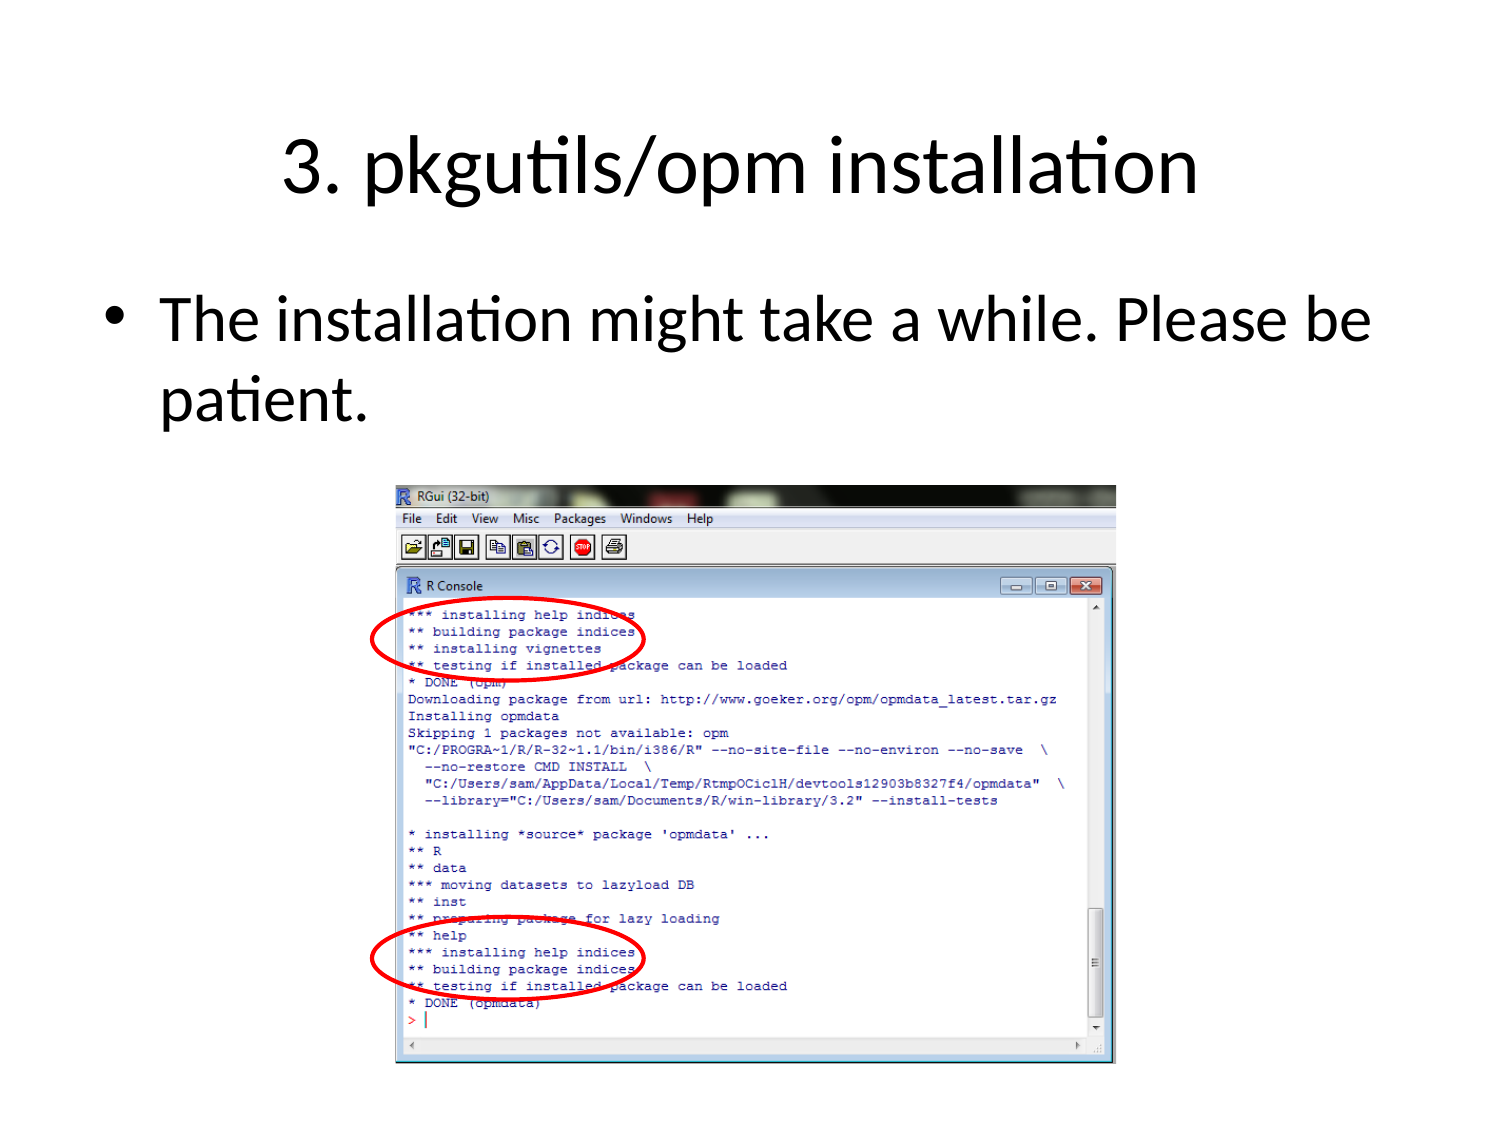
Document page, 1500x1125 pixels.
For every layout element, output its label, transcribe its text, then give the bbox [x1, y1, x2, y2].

list The installation might take a while. Please be patient. [88, 267, 1439, 1010]
picture [395, 919, 641, 997]
picture [395, 600, 641, 678]
text_box 3. pkgutils/opm installation [74, 66, 1425, 254]
picture [395, 485, 1117, 1064]
